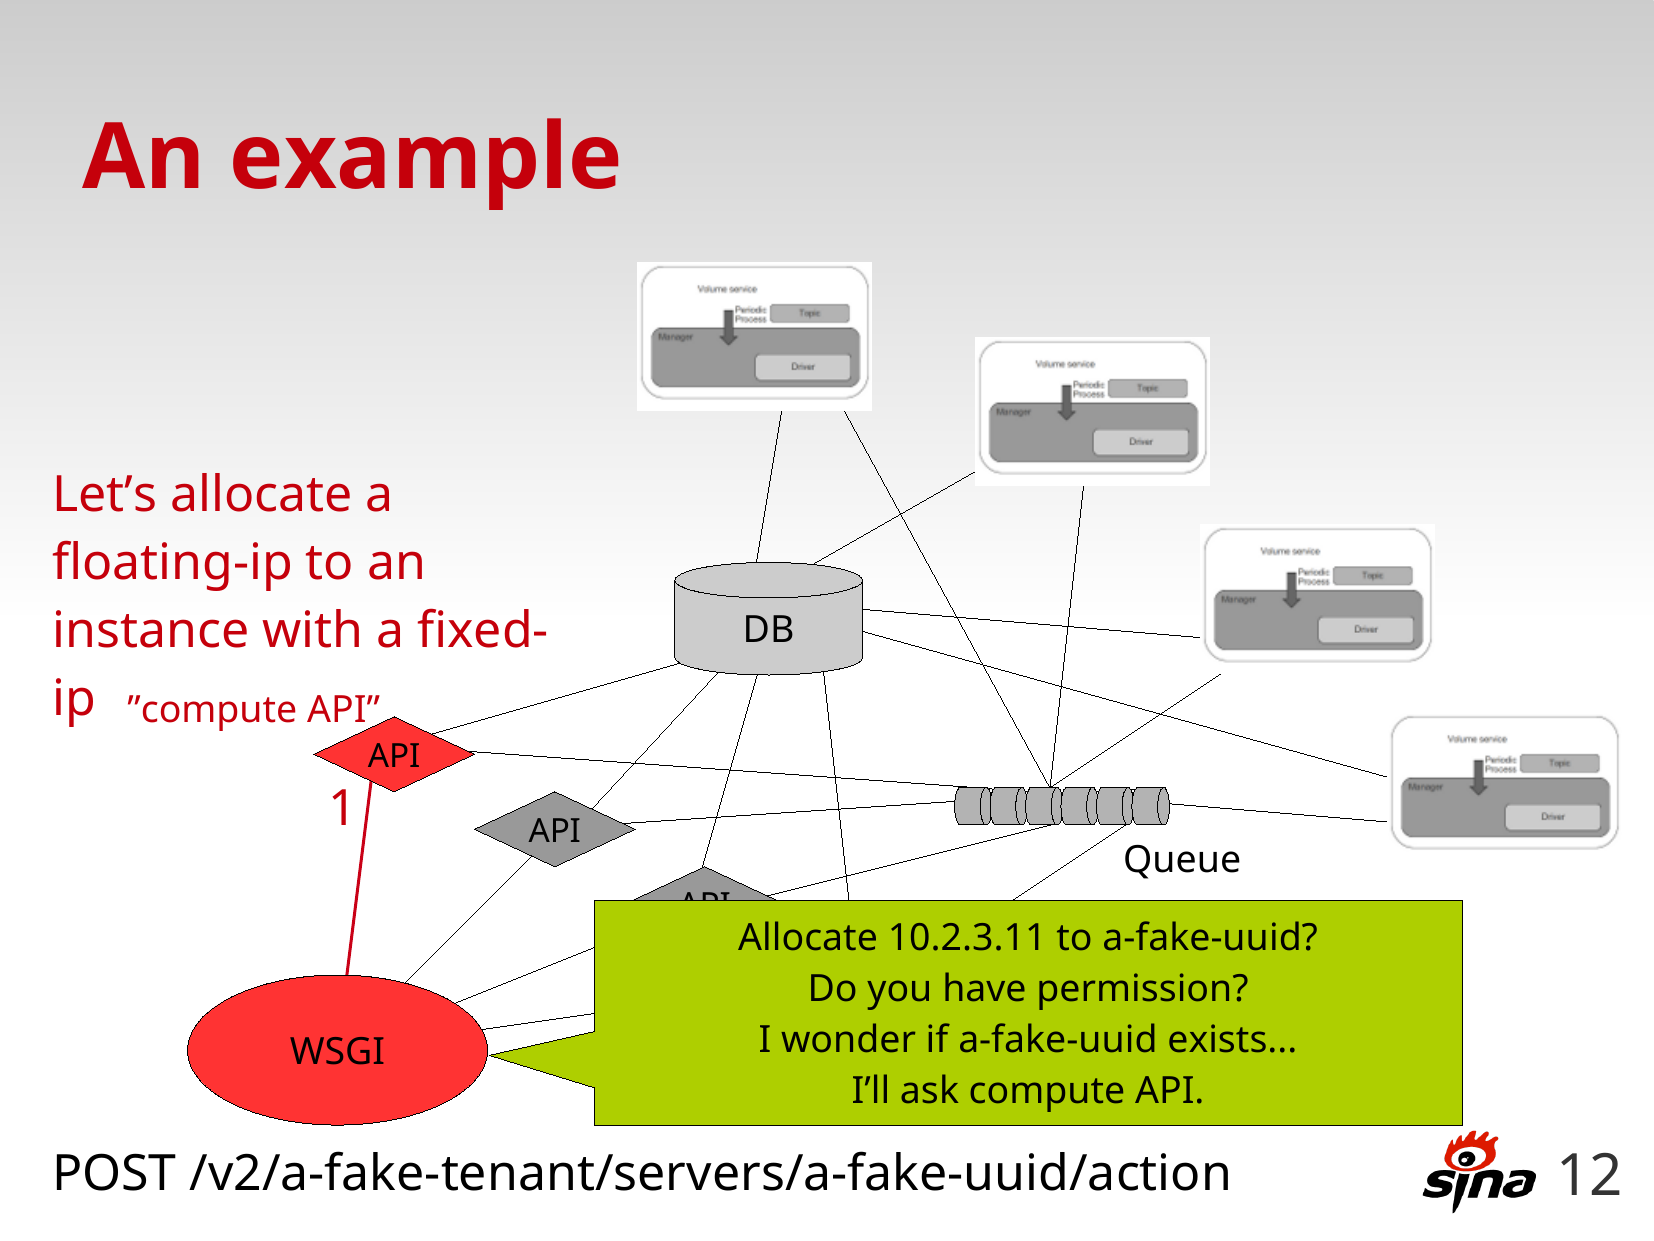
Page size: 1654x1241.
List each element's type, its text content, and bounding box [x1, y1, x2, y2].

picture [975, 337, 1210, 486]
picture [1387, 712, 1622, 861]
text_box API [633, 866, 777, 900]
title An example [82, 49, 1571, 257]
picture [1200, 524, 1435, 674]
text_box 1 [313, 764, 385, 836]
text_box Let’s allocate a floating-ip to an instance with a fixed-ip [37, 450, 601, 633]
text_box DB [674, 562, 863, 676]
picture [1394, 1087, 1564, 1241]
picture [637, 262, 872, 411]
text_box Allocate 10.2.3.11 to a-fake-uuid? Do you have permission? I wonder if a-fake-uuid exists... I’ll ask compute API. [489, 900, 1463, 1126]
text_box API [374, 747, 381, 757]
text_box WSGI [187, 975, 488, 1126]
text_box API [474, 791, 636, 867]
text_box POST /v2/a-fake-tenant/servers/a-fake-uuid/action [37, 1129, 1388, 1201]
text_box ”compute API” [112, 675, 413, 732]
text_box API [313, 725, 475, 792]
text_box [954, 787, 1170, 825]
text_box Queue [1107, 825, 1258, 883]
